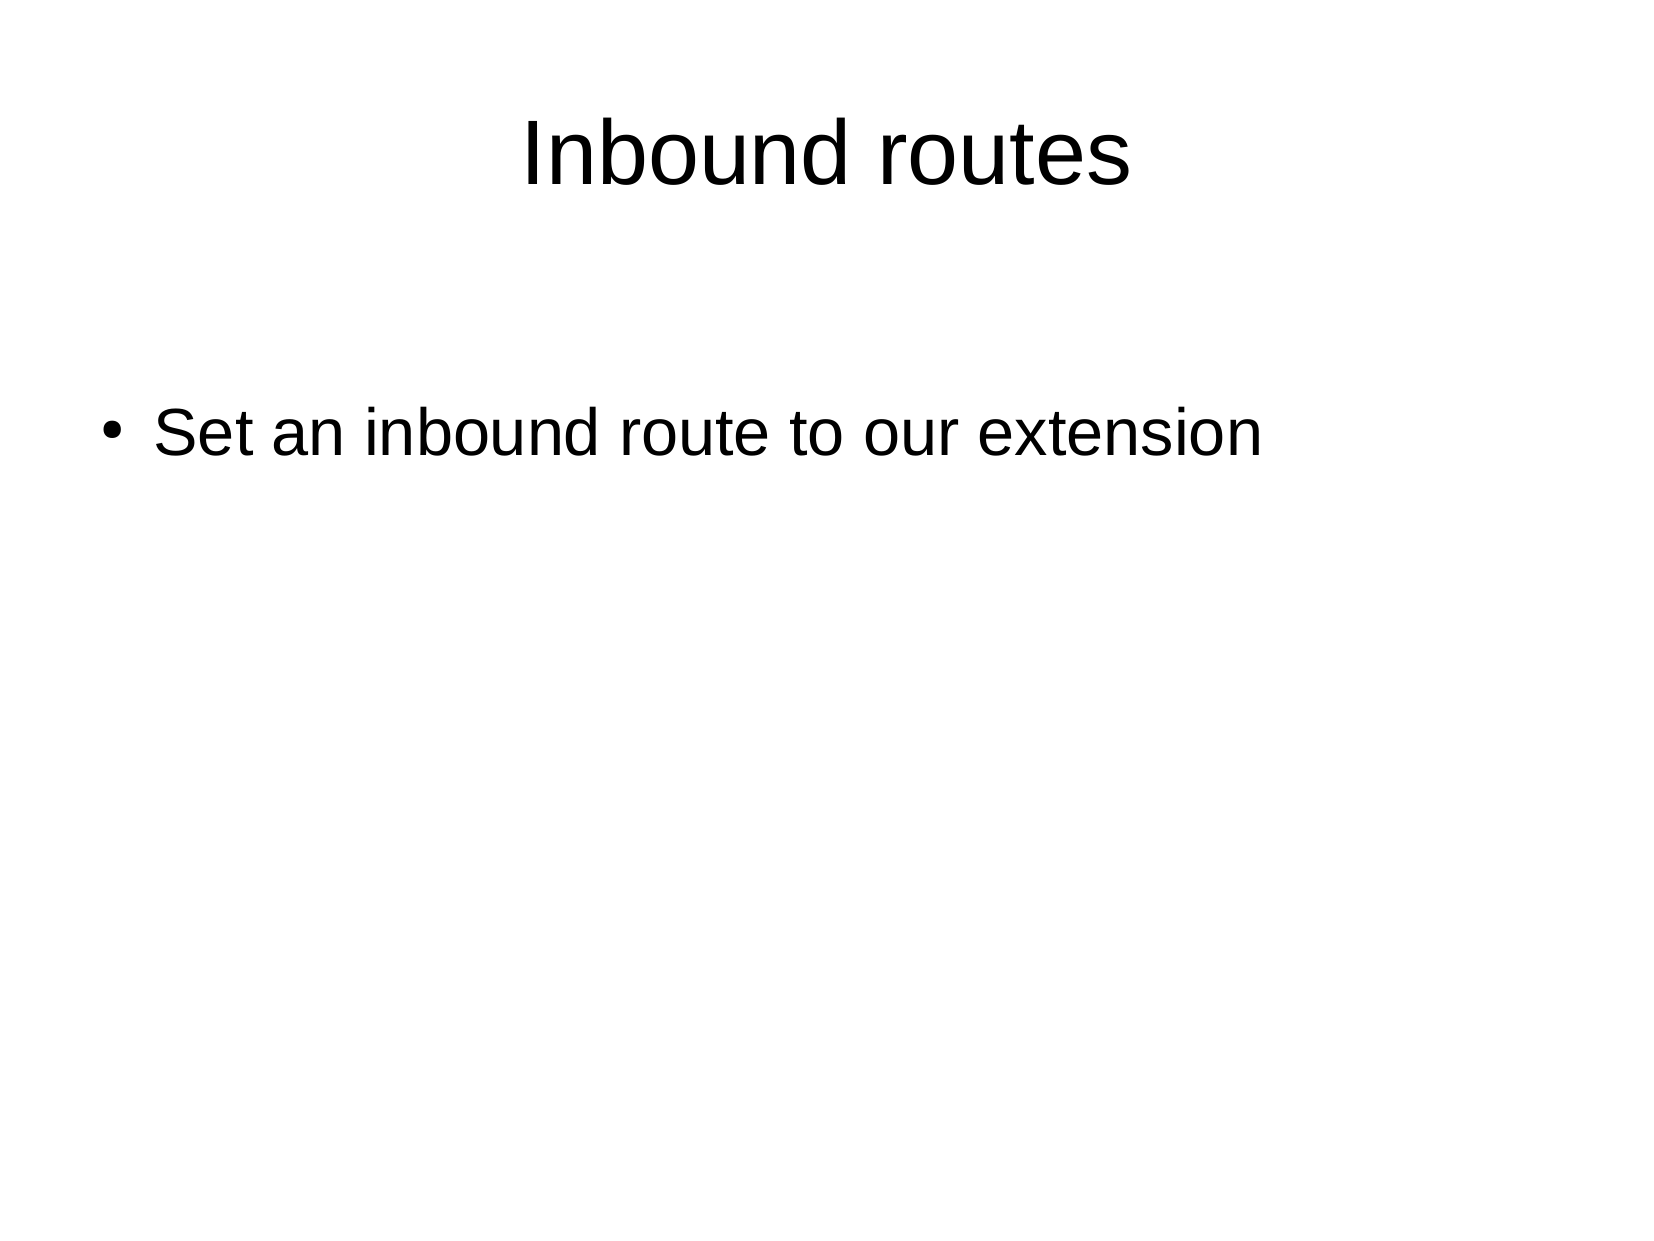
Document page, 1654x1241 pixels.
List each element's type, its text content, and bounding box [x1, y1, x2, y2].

list Set an inbound route to our extension [82, 290, 1538, 1010]
title Inbound routes [82, 49, 1571, 257]
